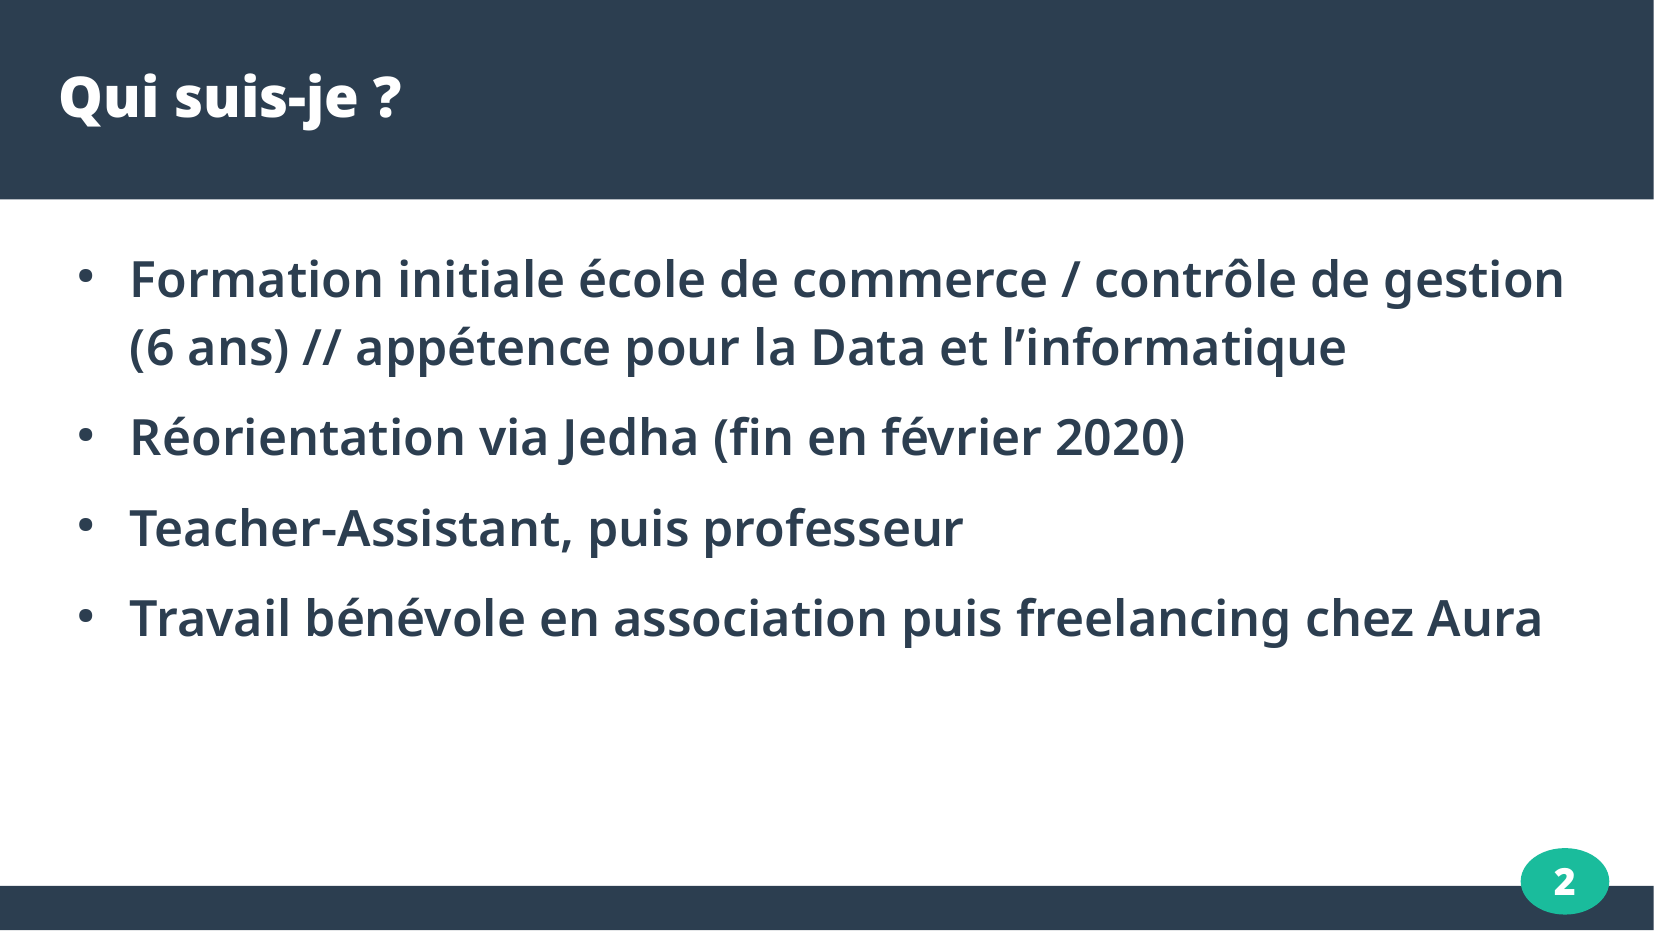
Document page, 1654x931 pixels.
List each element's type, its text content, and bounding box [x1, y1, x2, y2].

list Formation initiale école de commerce / contrôle de gestion (6 ans) // appétence pour la Data et l’informatique Réorientation via Jedha (fin en février 2020) Teacher-Assistant, puis professeur Travail bénévole en association puis freelancing chez Aura [59, 243, 1595, 864]
title Qui suis-je ? [59, 37, 1595, 155]
